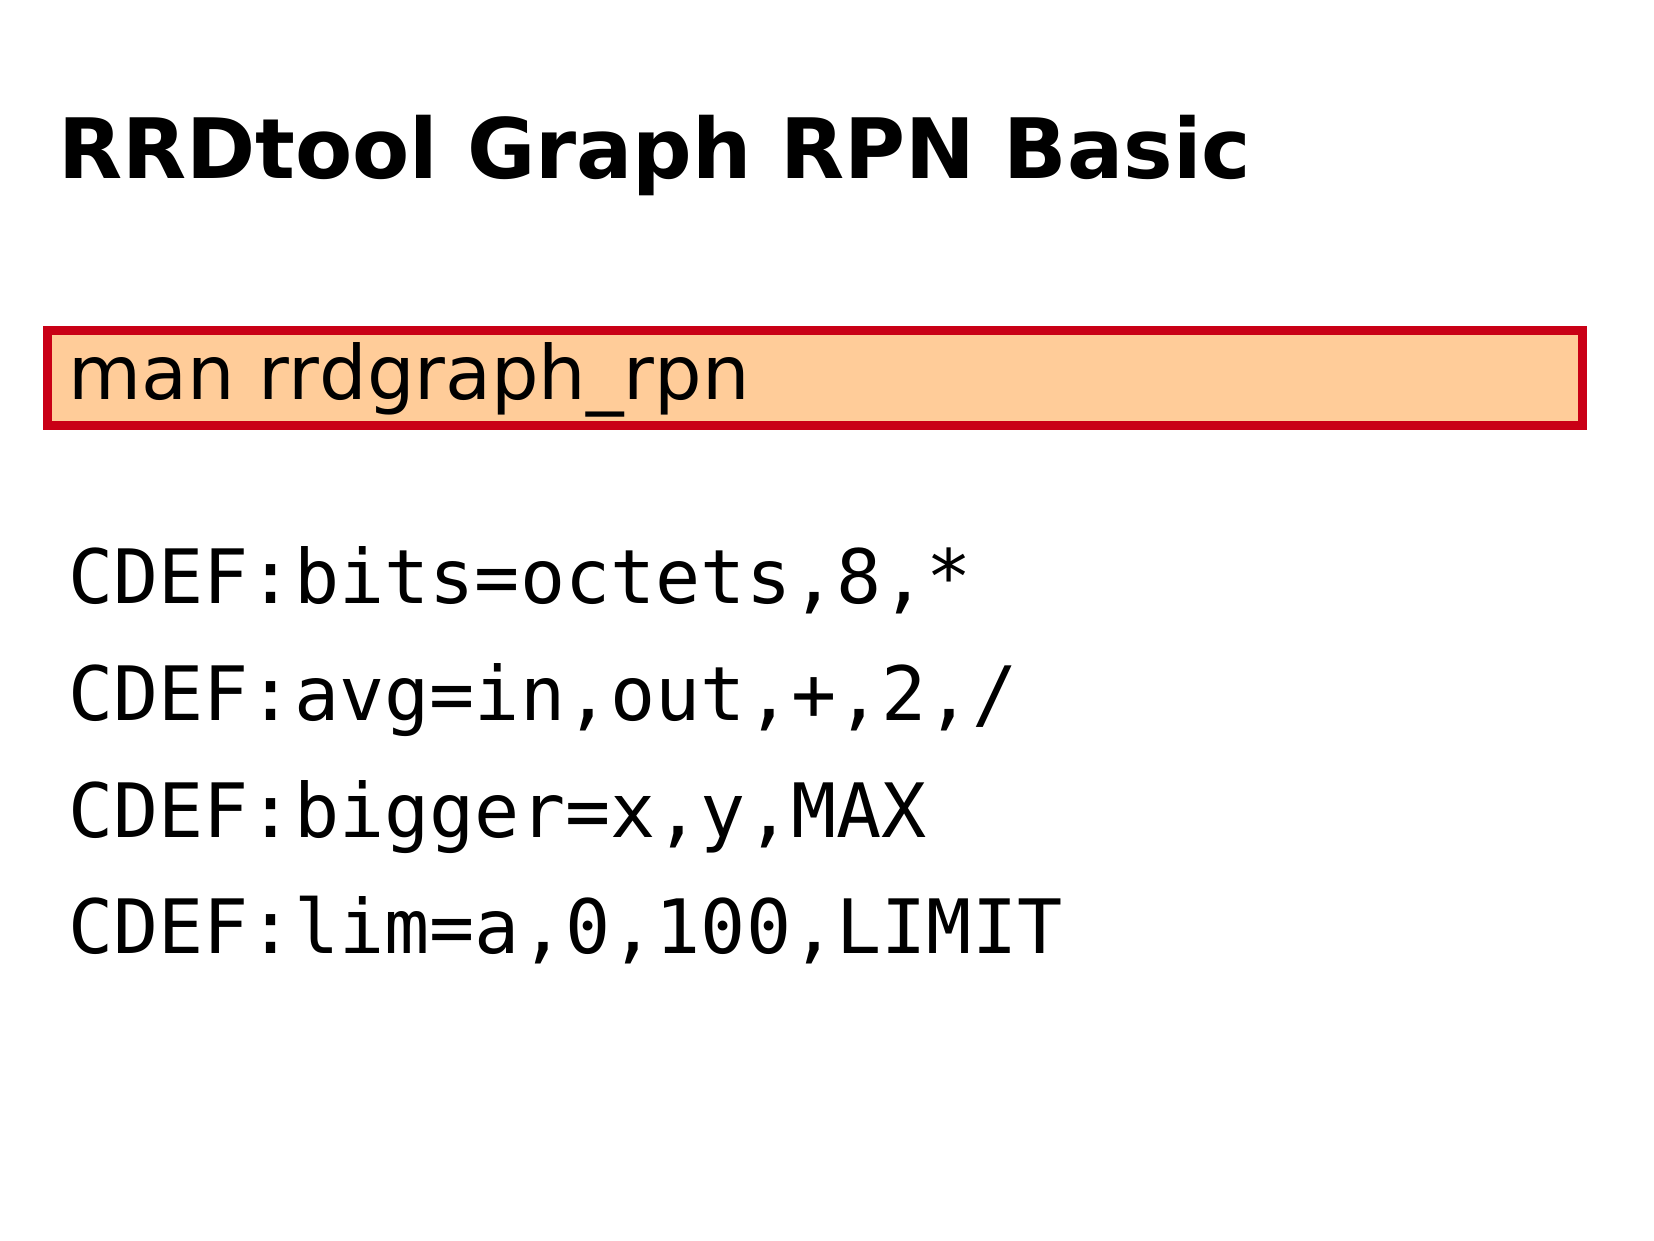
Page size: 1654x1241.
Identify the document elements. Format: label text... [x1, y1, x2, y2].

text_box [1571, 330, 1583, 426]
list man rrdgraph_rpn CDEF:bits=octets,8,* CDEF:avg=in,out,+,2,/ CDEF:bigger=x,y,MAX CDEF:lim=a,0,100,LIMIT [50, 329, 1571, 1099]
title RRDtool Graph RPN Basic [59, 75, 1607, 225]
